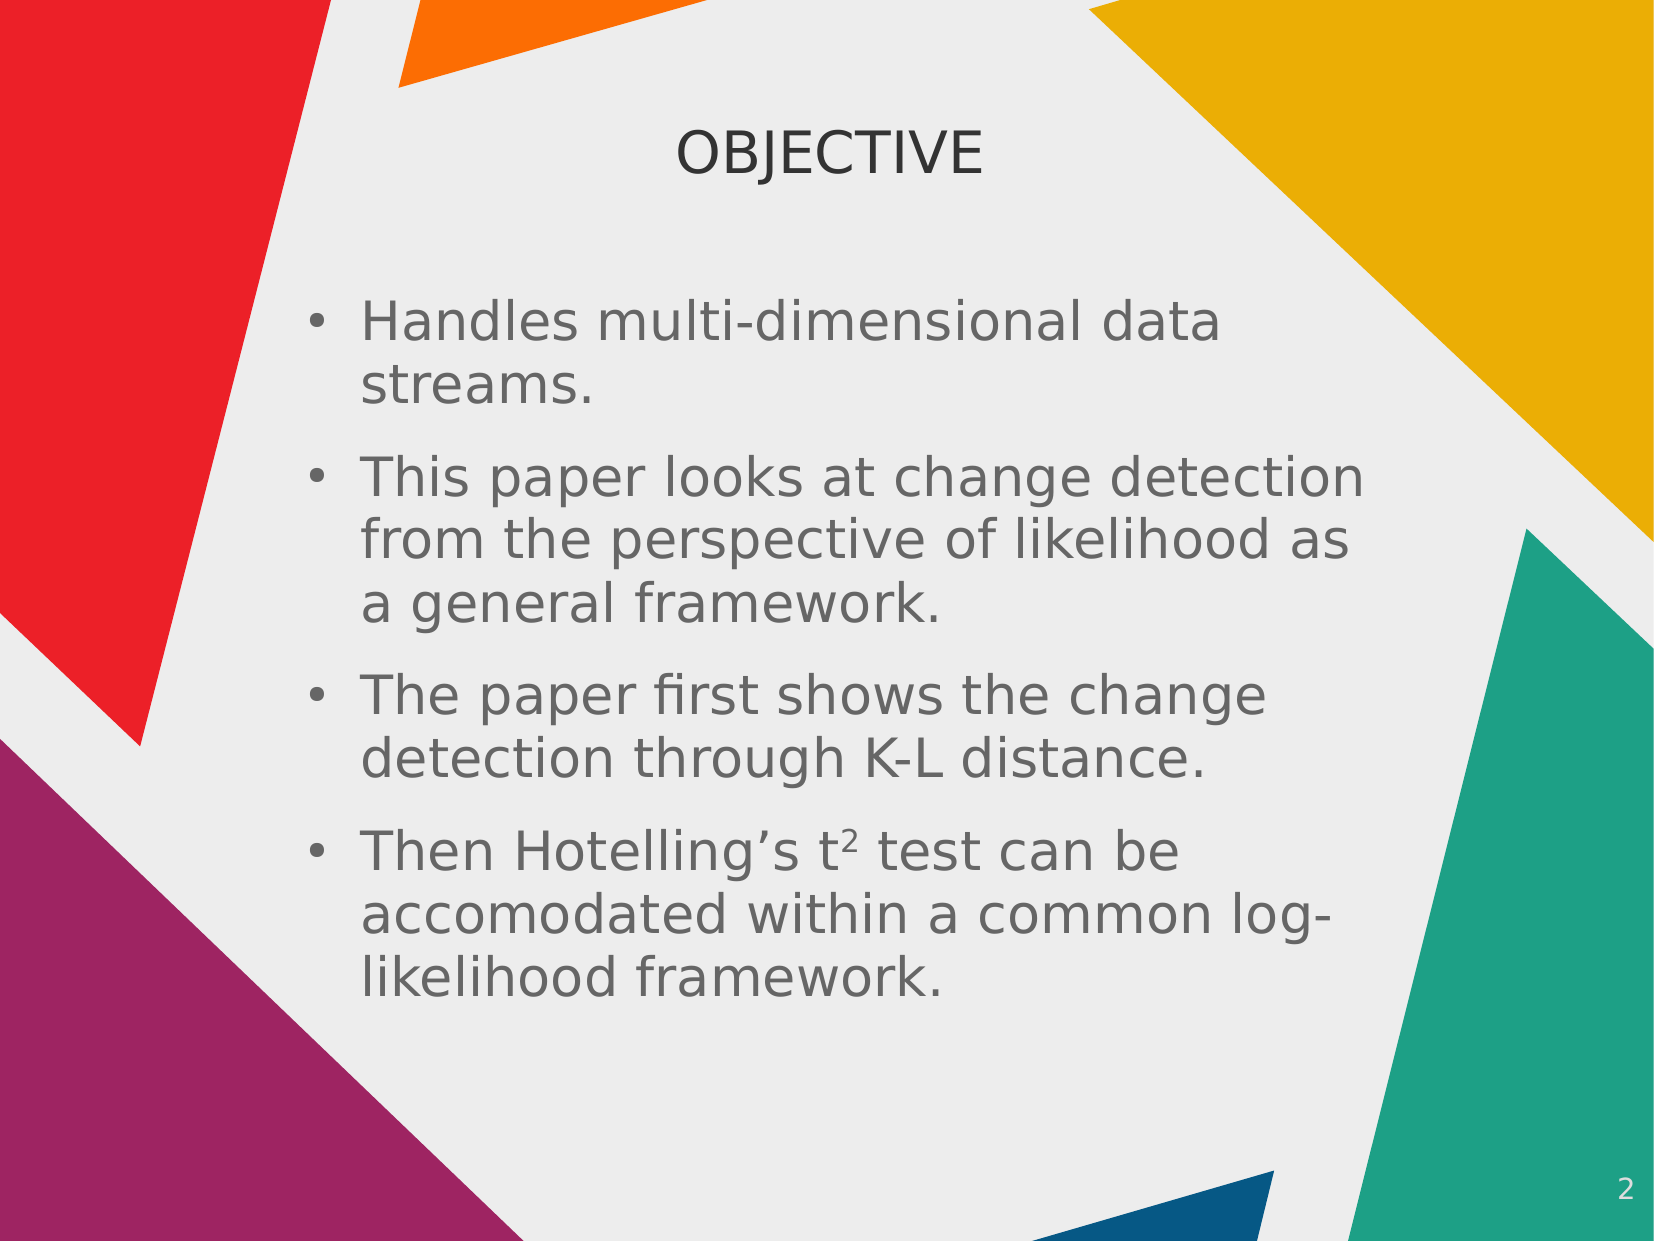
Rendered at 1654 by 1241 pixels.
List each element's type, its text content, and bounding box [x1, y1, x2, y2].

list Handles multi-dimensional data streams. This paper looks at change detection from the perspective of likelihood as a general framework. The paper first shows the change detection through K-L distance. Then Hotelling’s t2 test can be accomodated within a common log-likelihood framework. [289, 290, 1372, 1090]
title OBJECTIVE [289, 49, 1372, 257]
